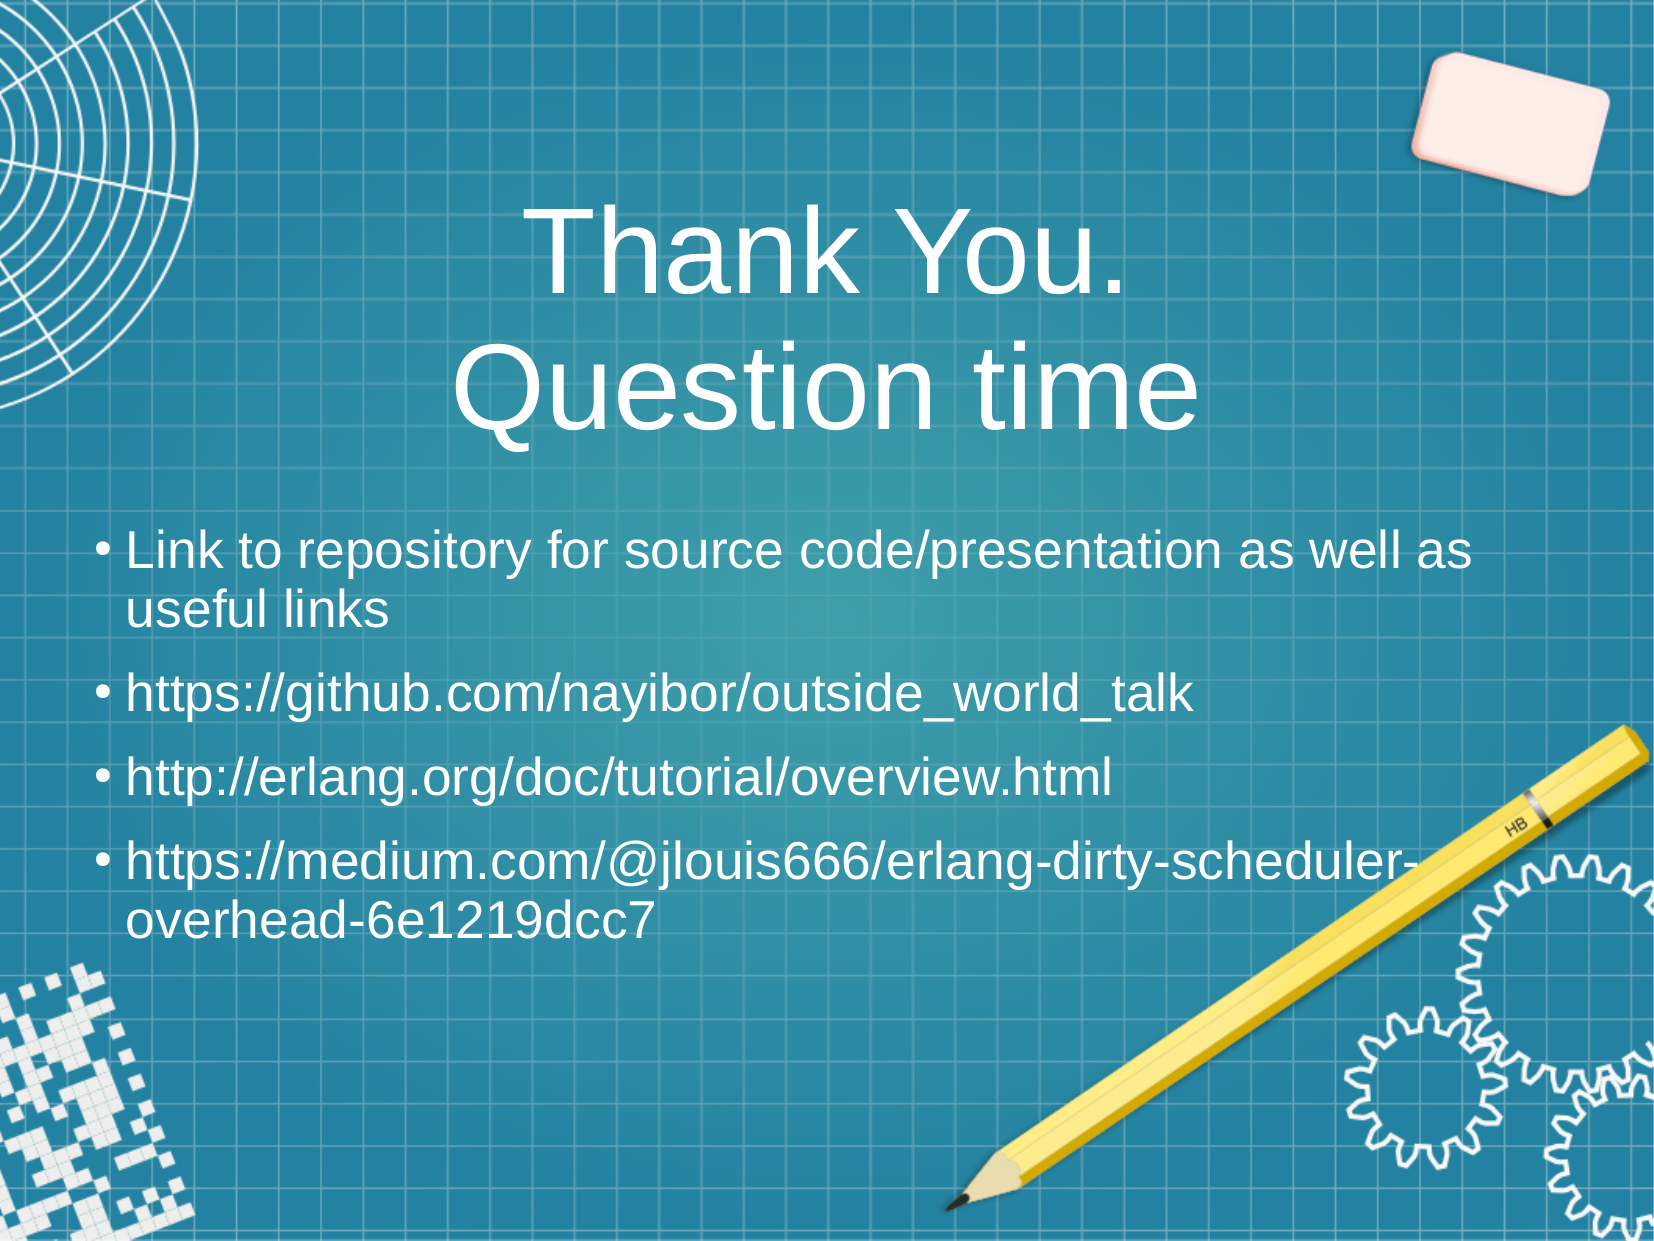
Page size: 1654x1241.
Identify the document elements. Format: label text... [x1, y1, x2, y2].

title Thank You. Question time [82, 177, 1571, 461]
picture [0, 0, 1654, 1241]
list Link to repository for source code/presentation as well as useful links https://github.com/nayibor/outside_world_talk http://erlang.org/doc/tutorial/overview.html https://medium.com/@jlouis666/erlang-dirty-scheduler-overhead-6e1219dcc7 [82, 519, 1571, 1123]
